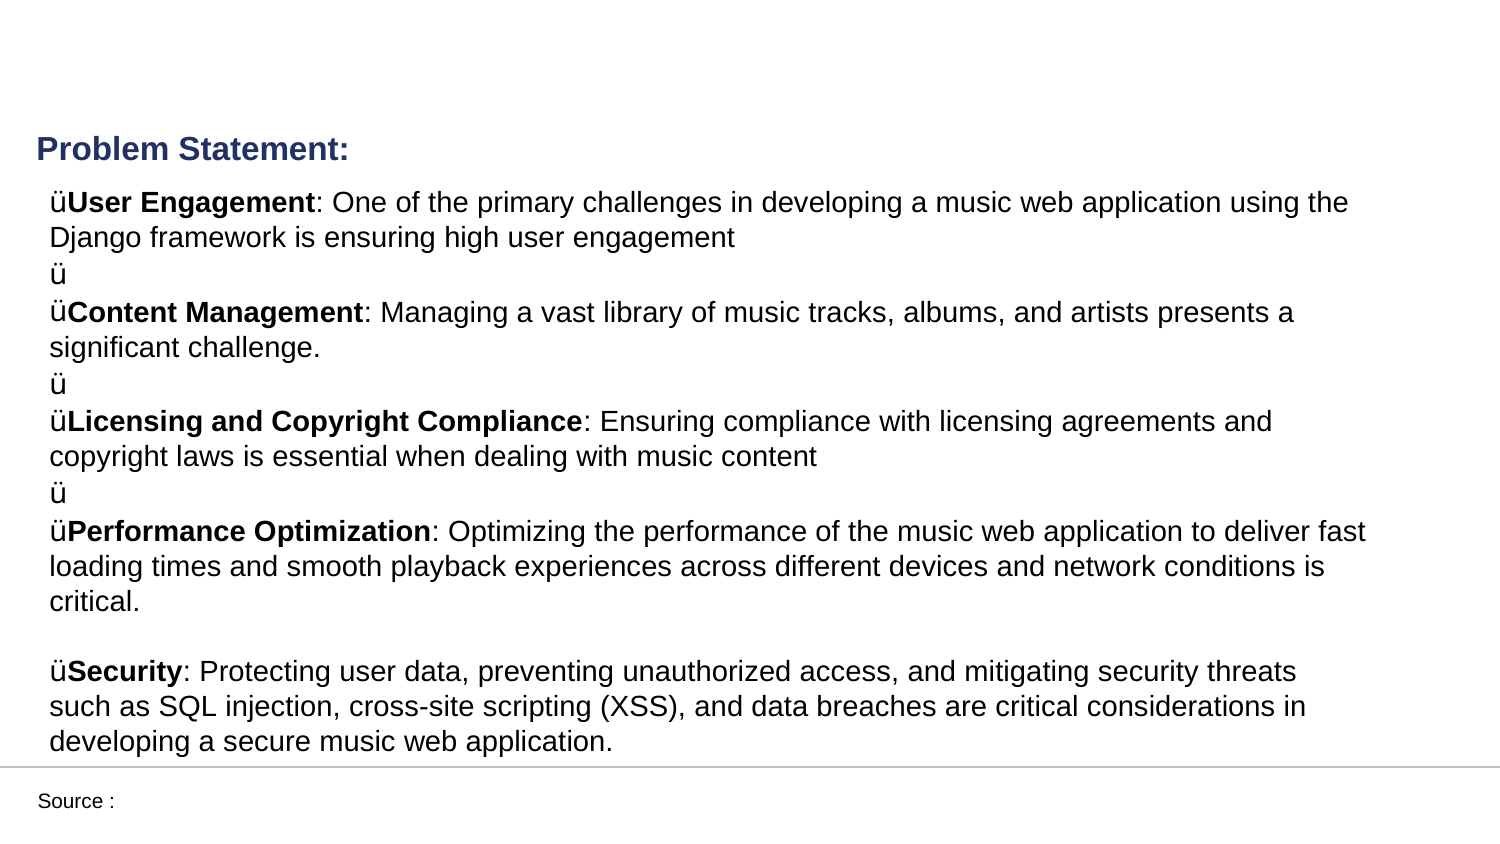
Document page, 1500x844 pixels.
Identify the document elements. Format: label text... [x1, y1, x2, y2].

title Problem Statement: [21, 111, 504, 165]
text_box User Engagement: One of the primary challenges in developing a music web application using the Django framework is ensuring high user engagement Content Management: Managing a vast library of music tracks, albums, and artists presents a significant challenge. Licensing and Copyright Compliance: Ensuring compliance with licensing agreements and copyright laws is essential when dealing with music content Performance Optimization: Optimizing the performance of the music web application to deliver fast loading times and smooth playback experiences across different devices and network conditions is critical. Security: Protecting user data, preventing unauthorized access, and mitigating security threats such as SQL injection, cross-site scripting (XSS), and data breaches are critical considerations in developing a secure music web application. [34, 176, 1383, 800]
text_box Source : [22, 773, 139, 827]
